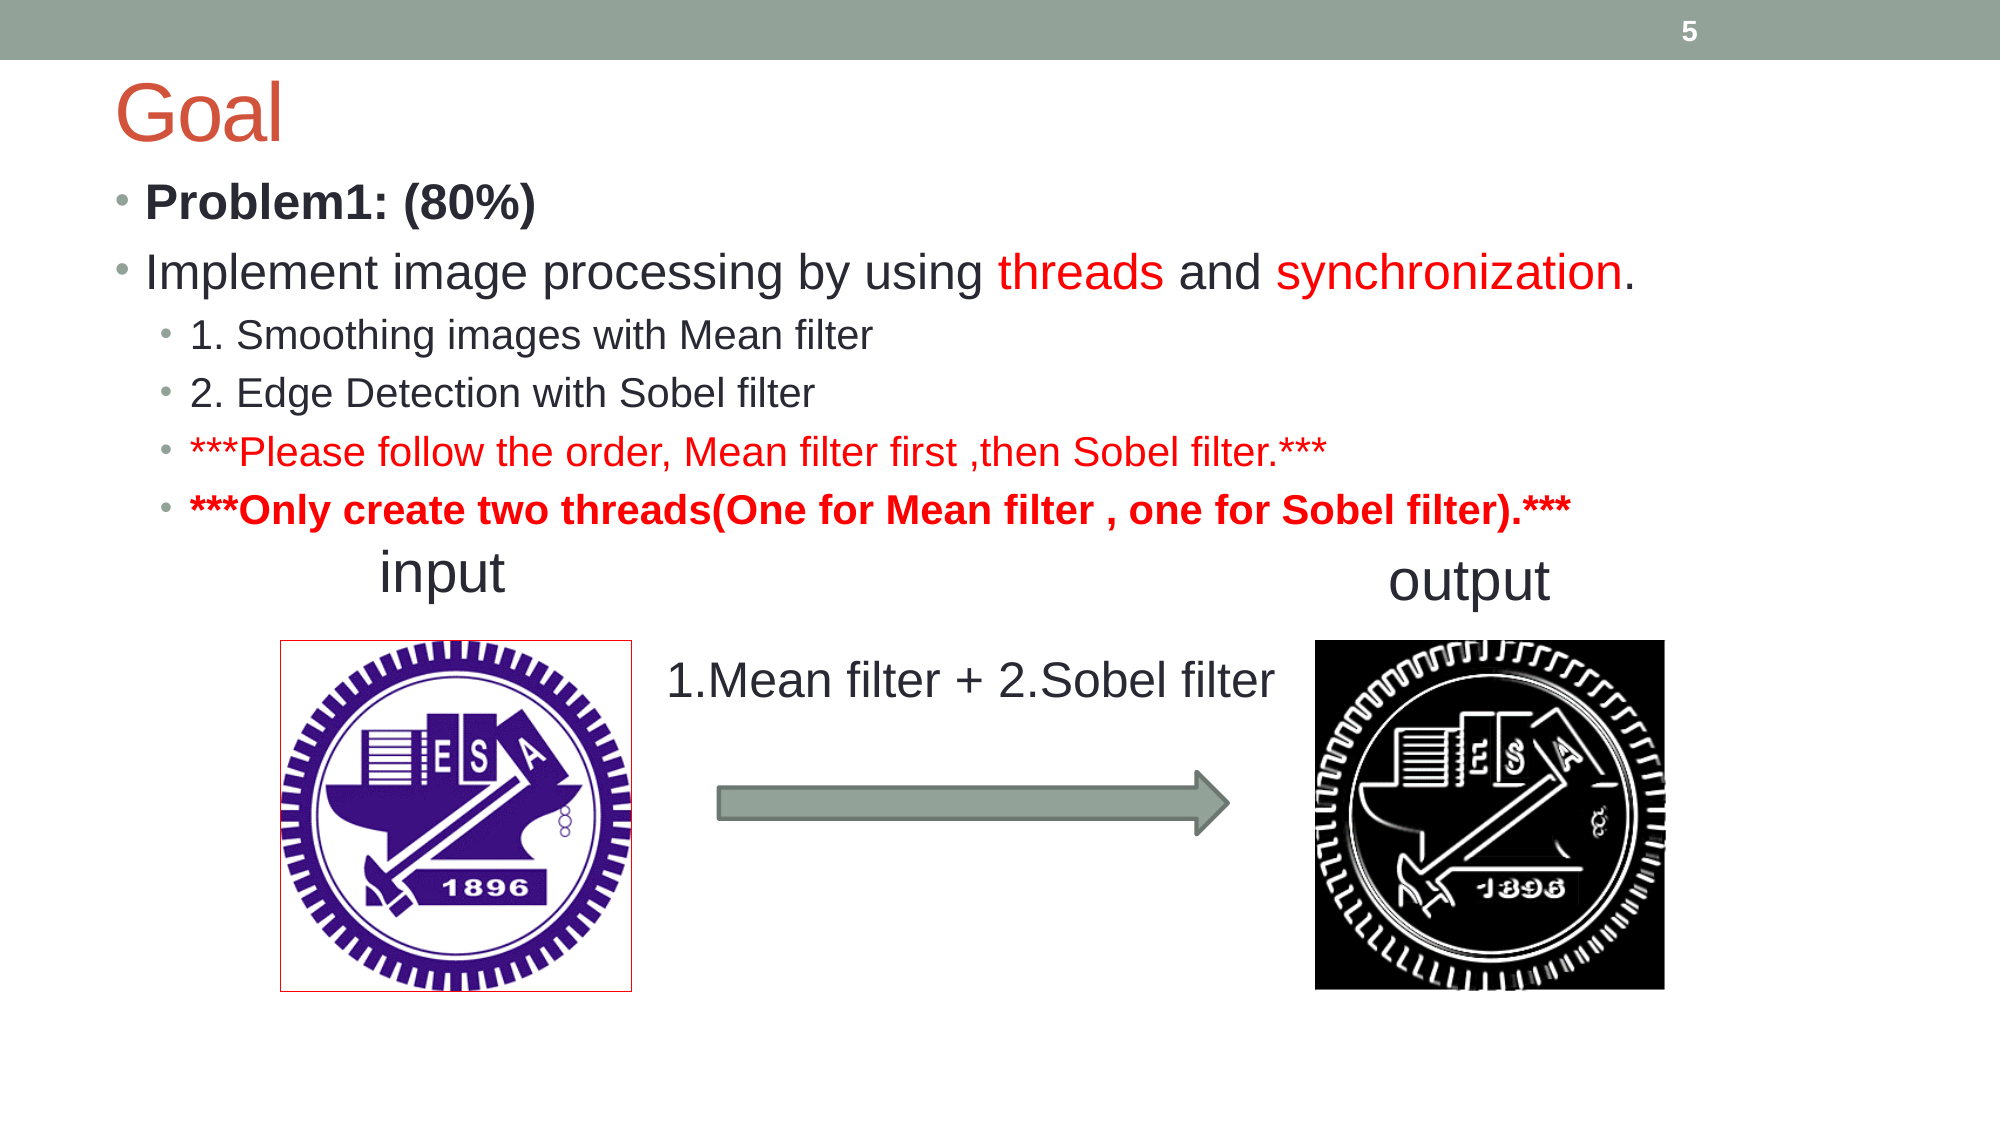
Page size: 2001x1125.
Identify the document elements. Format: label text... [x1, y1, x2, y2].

text_box [718, 771, 1228, 835]
picture [280, 640, 632, 992]
title Goal [99, 26, 1900, 161]
text_box output [1373, 534, 1574, 620]
text_box 1.Mean filter + 2.Sobel filter [651, 640, 1315, 716]
slide_number <number> [1666, 3, 1900, 57]
picture [1315, 640, 1667, 992]
list Problem1: (80%) Implement image processing by using threads and synchronization. 1. Smoothing images with Mean filter 2. Edge Detection with Sobel filter ***Please follow the order, Mean filter first ,then Sobel filter.*** ***Only create two threads(One for Mean filter , one for Sobel filter).*** [99, 161, 1900, 1021]
text_box input [365, 526, 575, 612]
